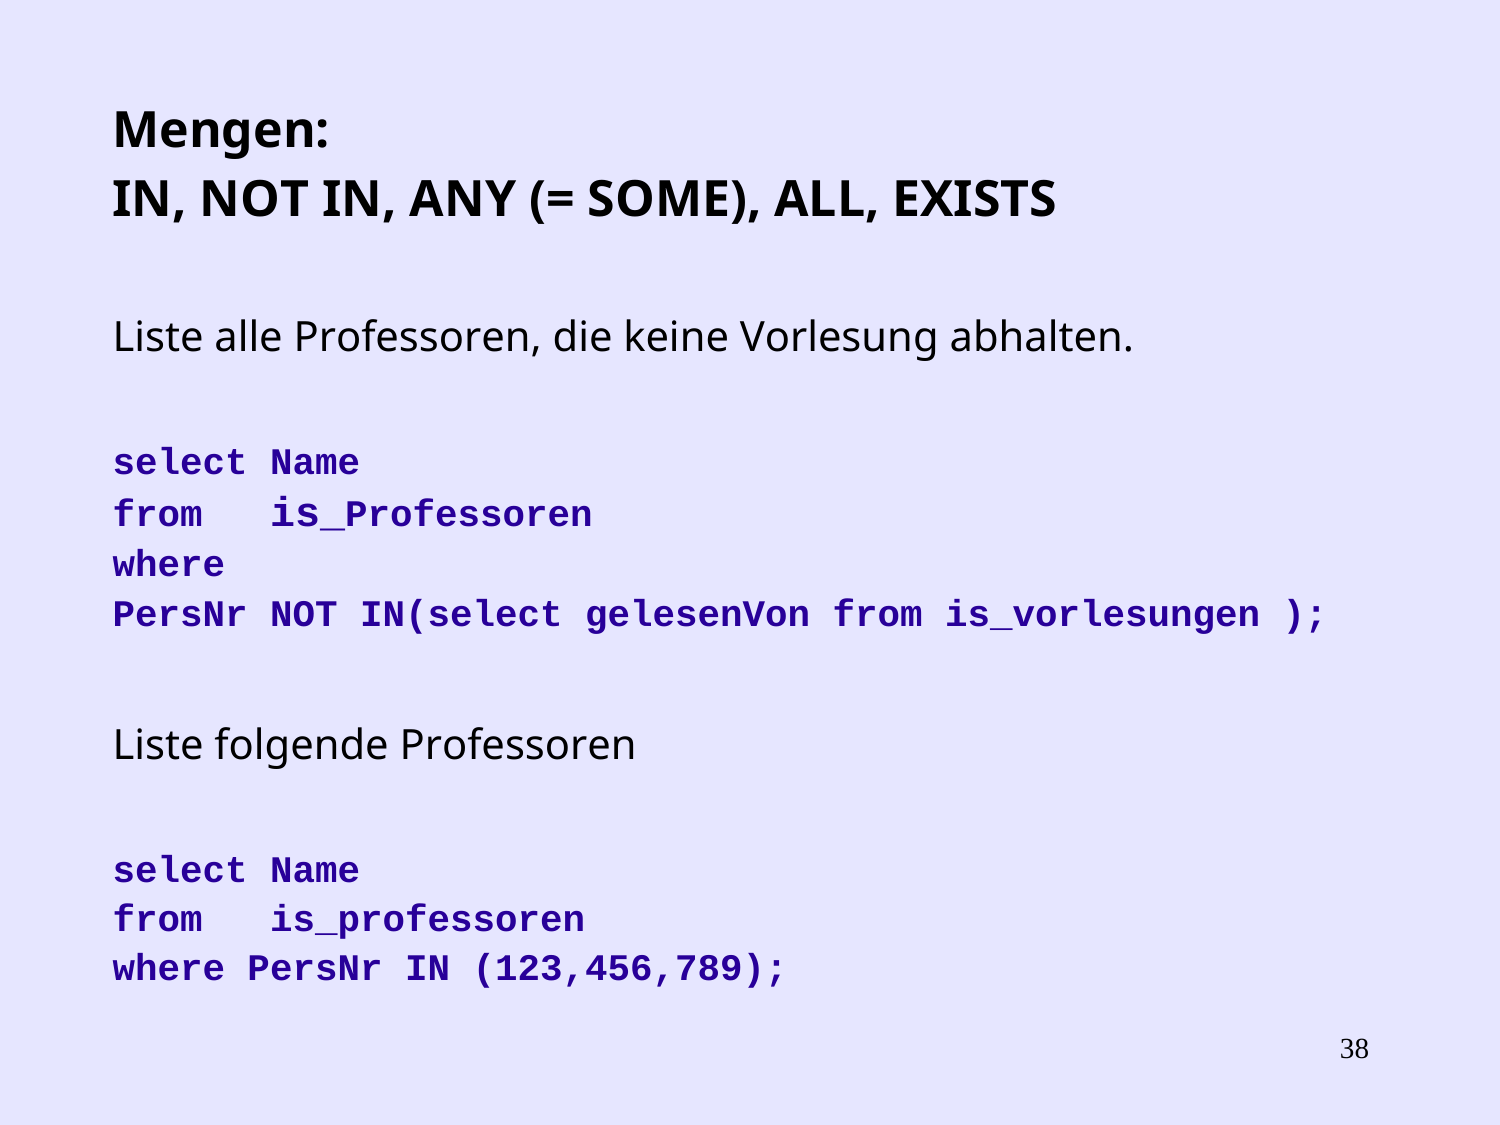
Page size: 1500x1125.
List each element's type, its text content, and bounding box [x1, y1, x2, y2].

list Liste alle Professoren, die keine Vorlesung abhalten. select Name from is_Professoren where PersNr NOT IN(select gelesenVon from is_vorlesungen ); Liste folgende Professoren select Name from is_professoren where PersNr IN (123,456,789); [112, 237, 1388, 1001]
title Mengen: IN, NOT IN, ANY (= SOME), ALL, EXISTS [112, 99, 1388, 226]
